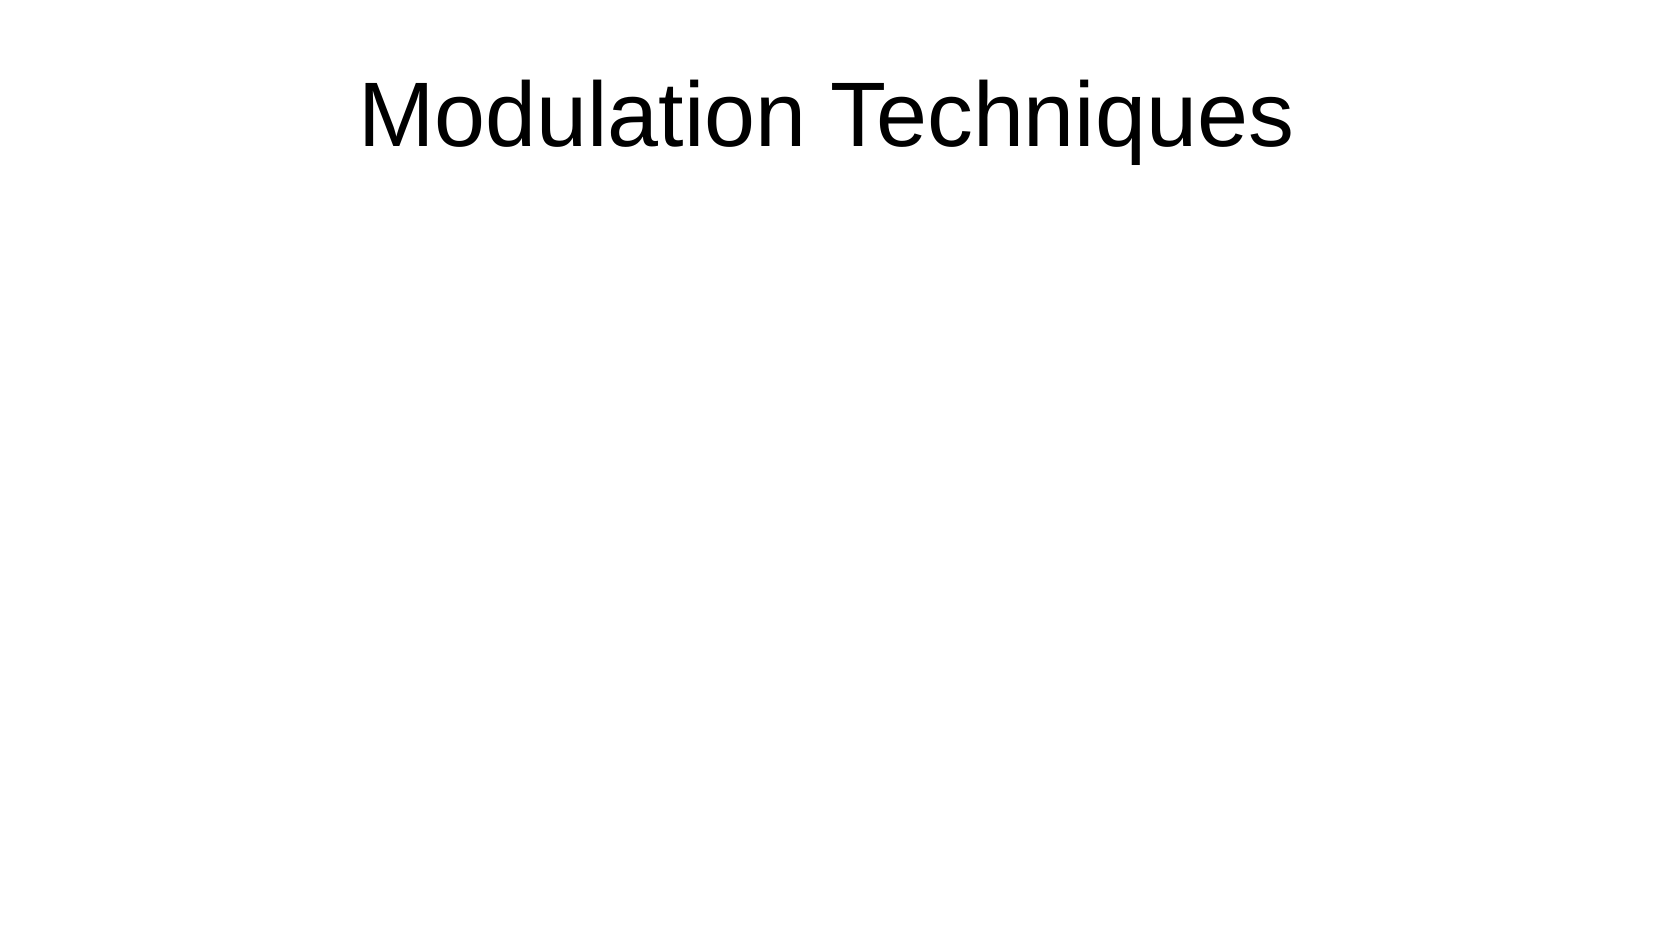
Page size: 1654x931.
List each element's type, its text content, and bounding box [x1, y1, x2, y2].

title Modulation Techniques [82, 37, 1571, 193]
